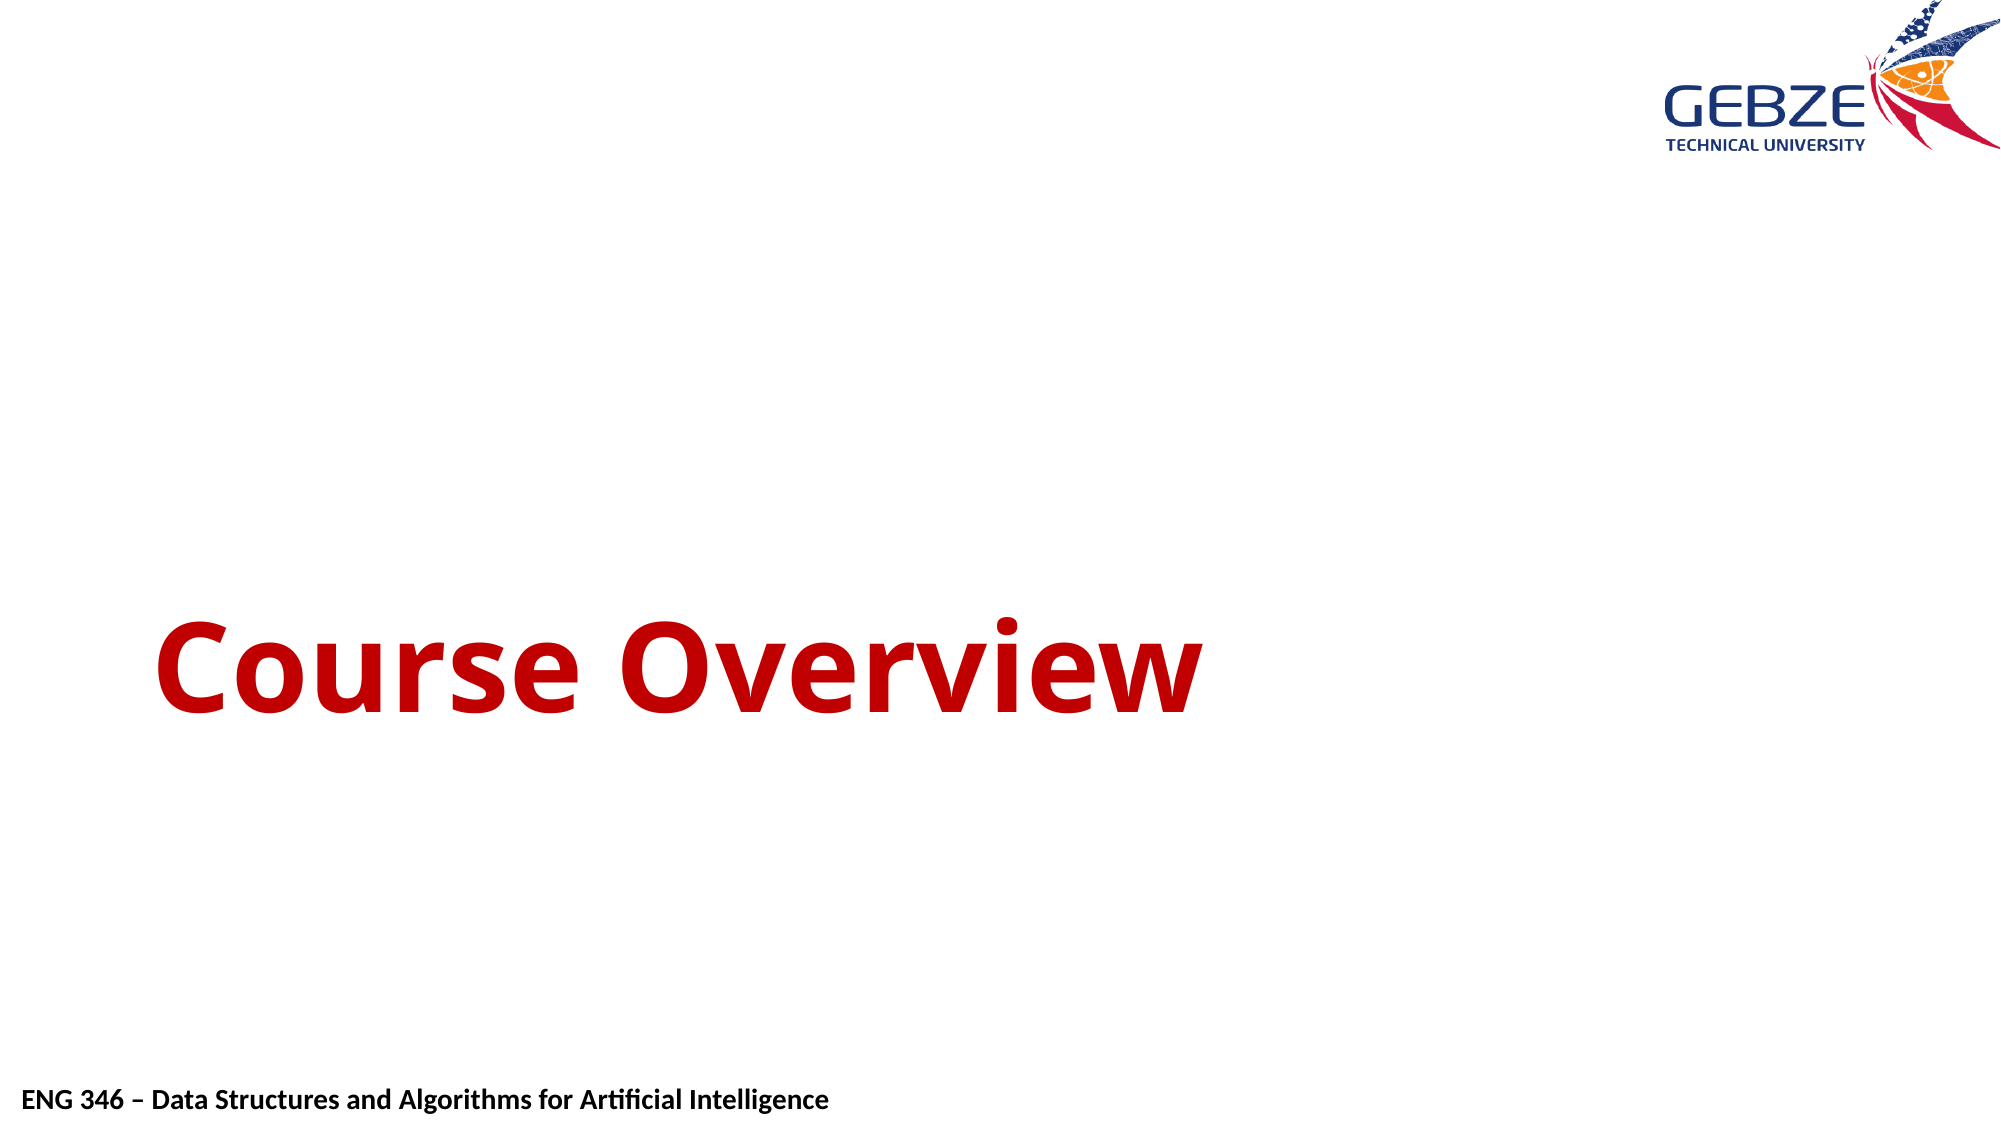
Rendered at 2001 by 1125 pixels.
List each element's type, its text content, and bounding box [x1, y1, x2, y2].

picture [1665, 0, 2001, 151]
title Course Overview [136, 280, 1861, 748]
